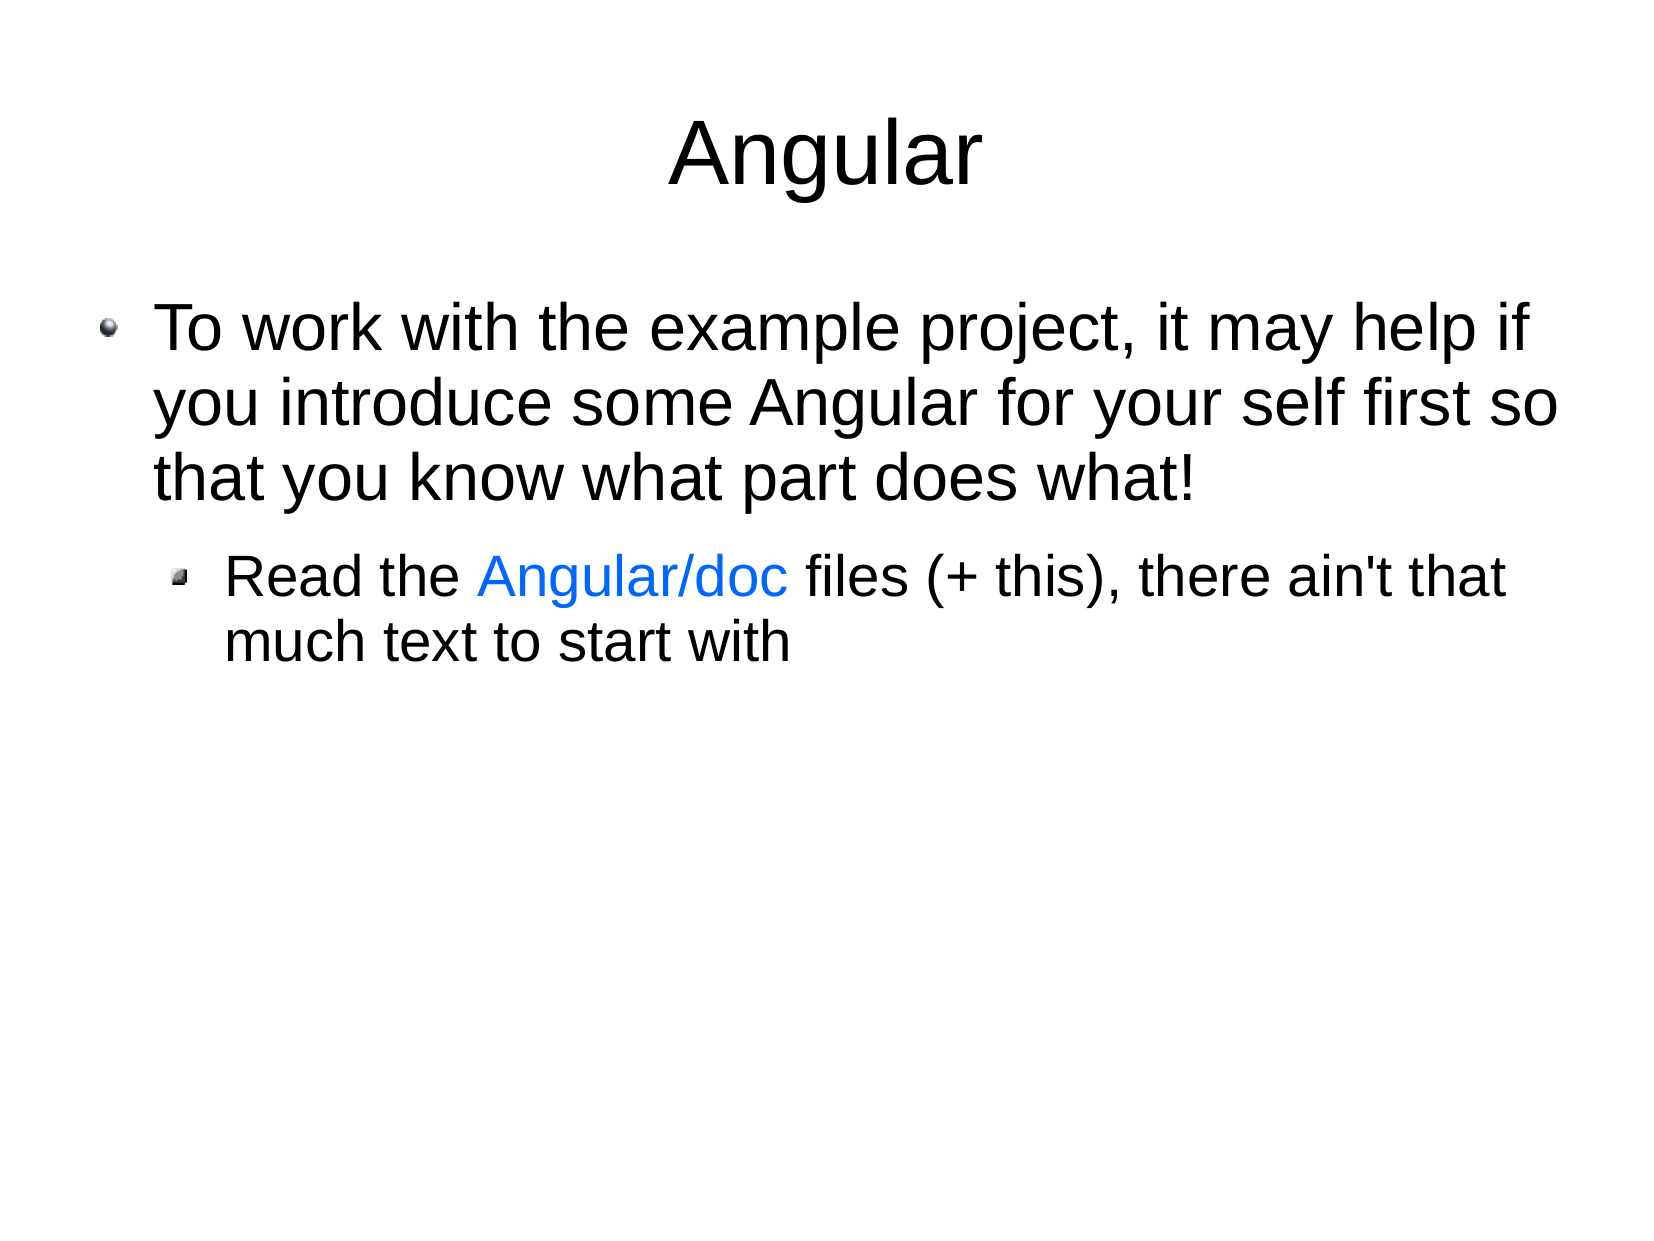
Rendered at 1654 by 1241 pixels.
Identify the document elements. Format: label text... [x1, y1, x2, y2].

title Angular [82, 49, 1571, 257]
list To work with the example project, it may help if you introduce some Angular for your self first so that you know what part does what! Read the Angular/doc files (+ this), there ain't that much text to start with [82, 290, 1571, 1010]
